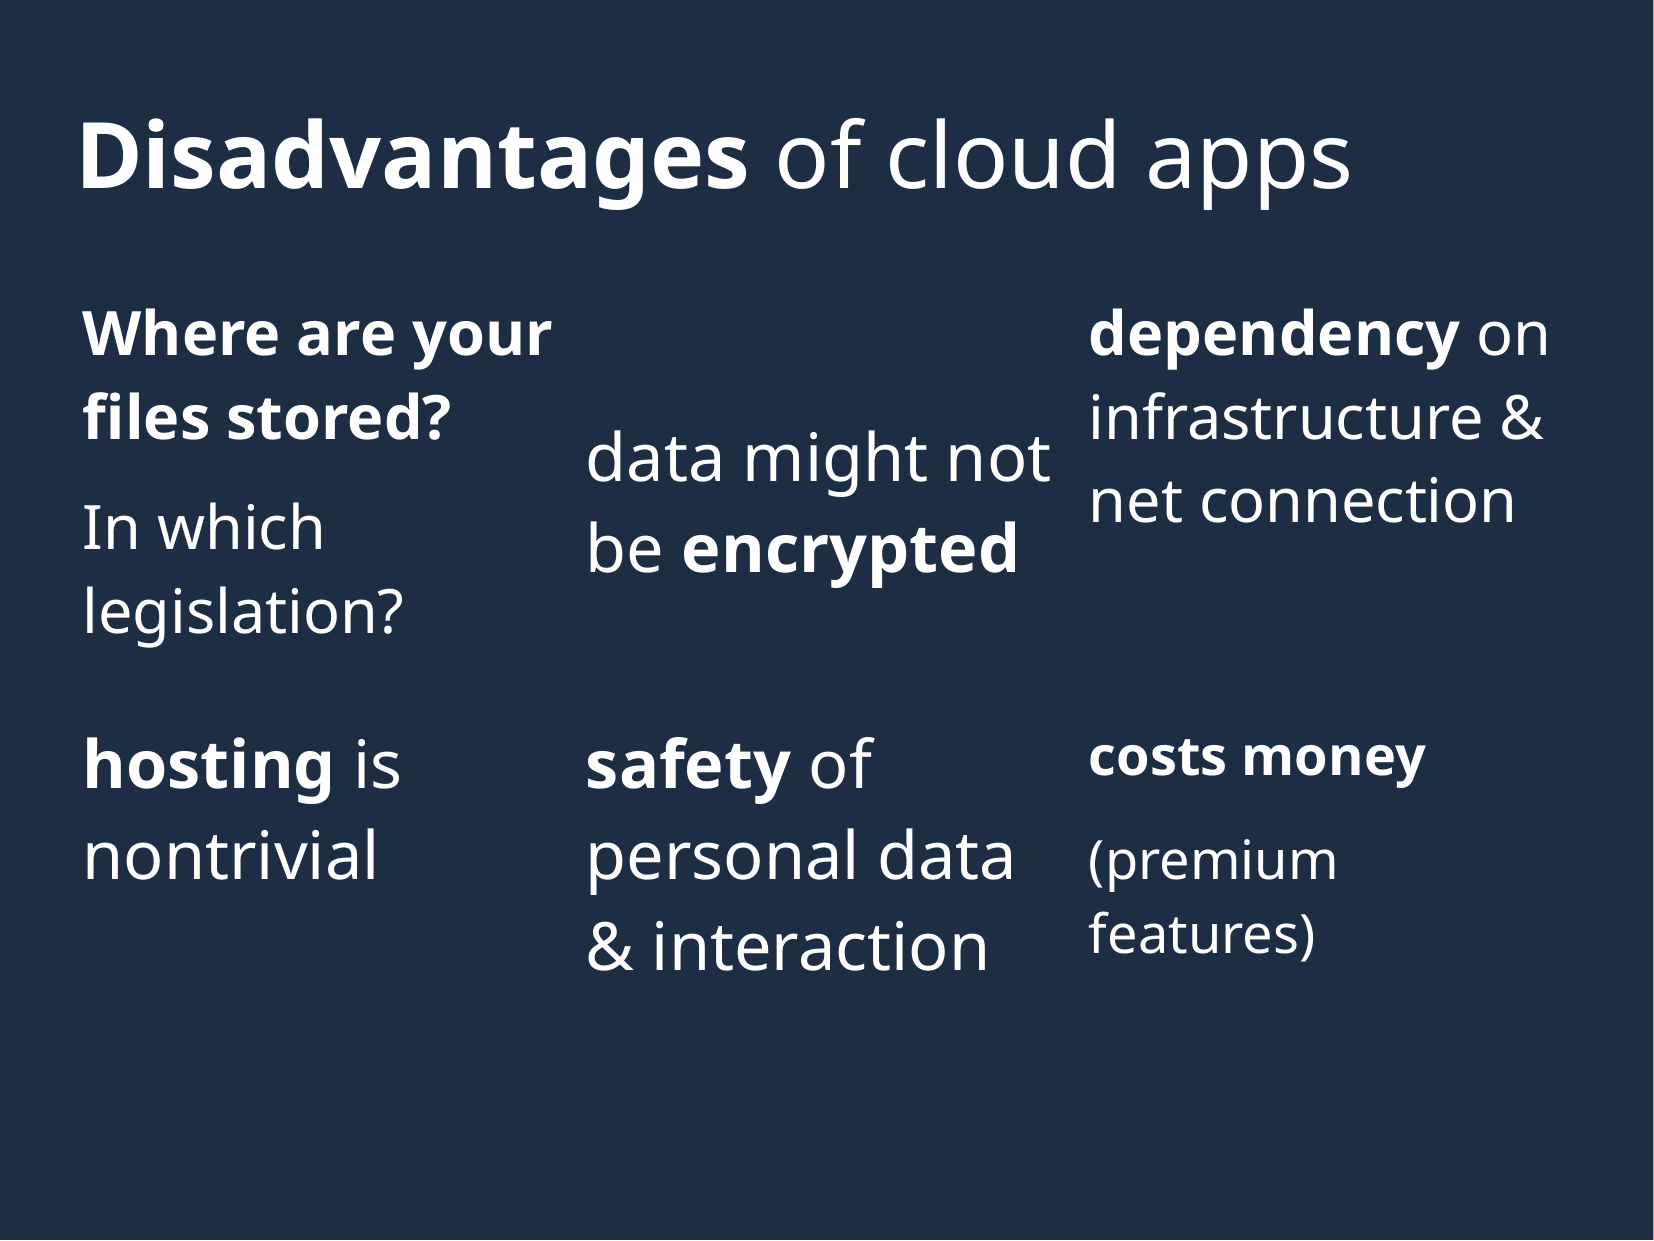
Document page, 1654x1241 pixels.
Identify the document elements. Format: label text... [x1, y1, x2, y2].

list hosting is nontrivial [82, 717, 562, 1109]
list safety of personal data & interaction [585, 717, 1065, 1109]
list costs money (premium features) [1088, 717, 1569, 1109]
list Where are your files stored? In which legislation? [82, 290, 562, 681]
list data might not be encrypted [585, 290, 1065, 681]
list dependency on infrastructure & net connection [1088, 290, 1569, 681]
title Disadvantages of cloud apps [75, 49, 1576, 257]
